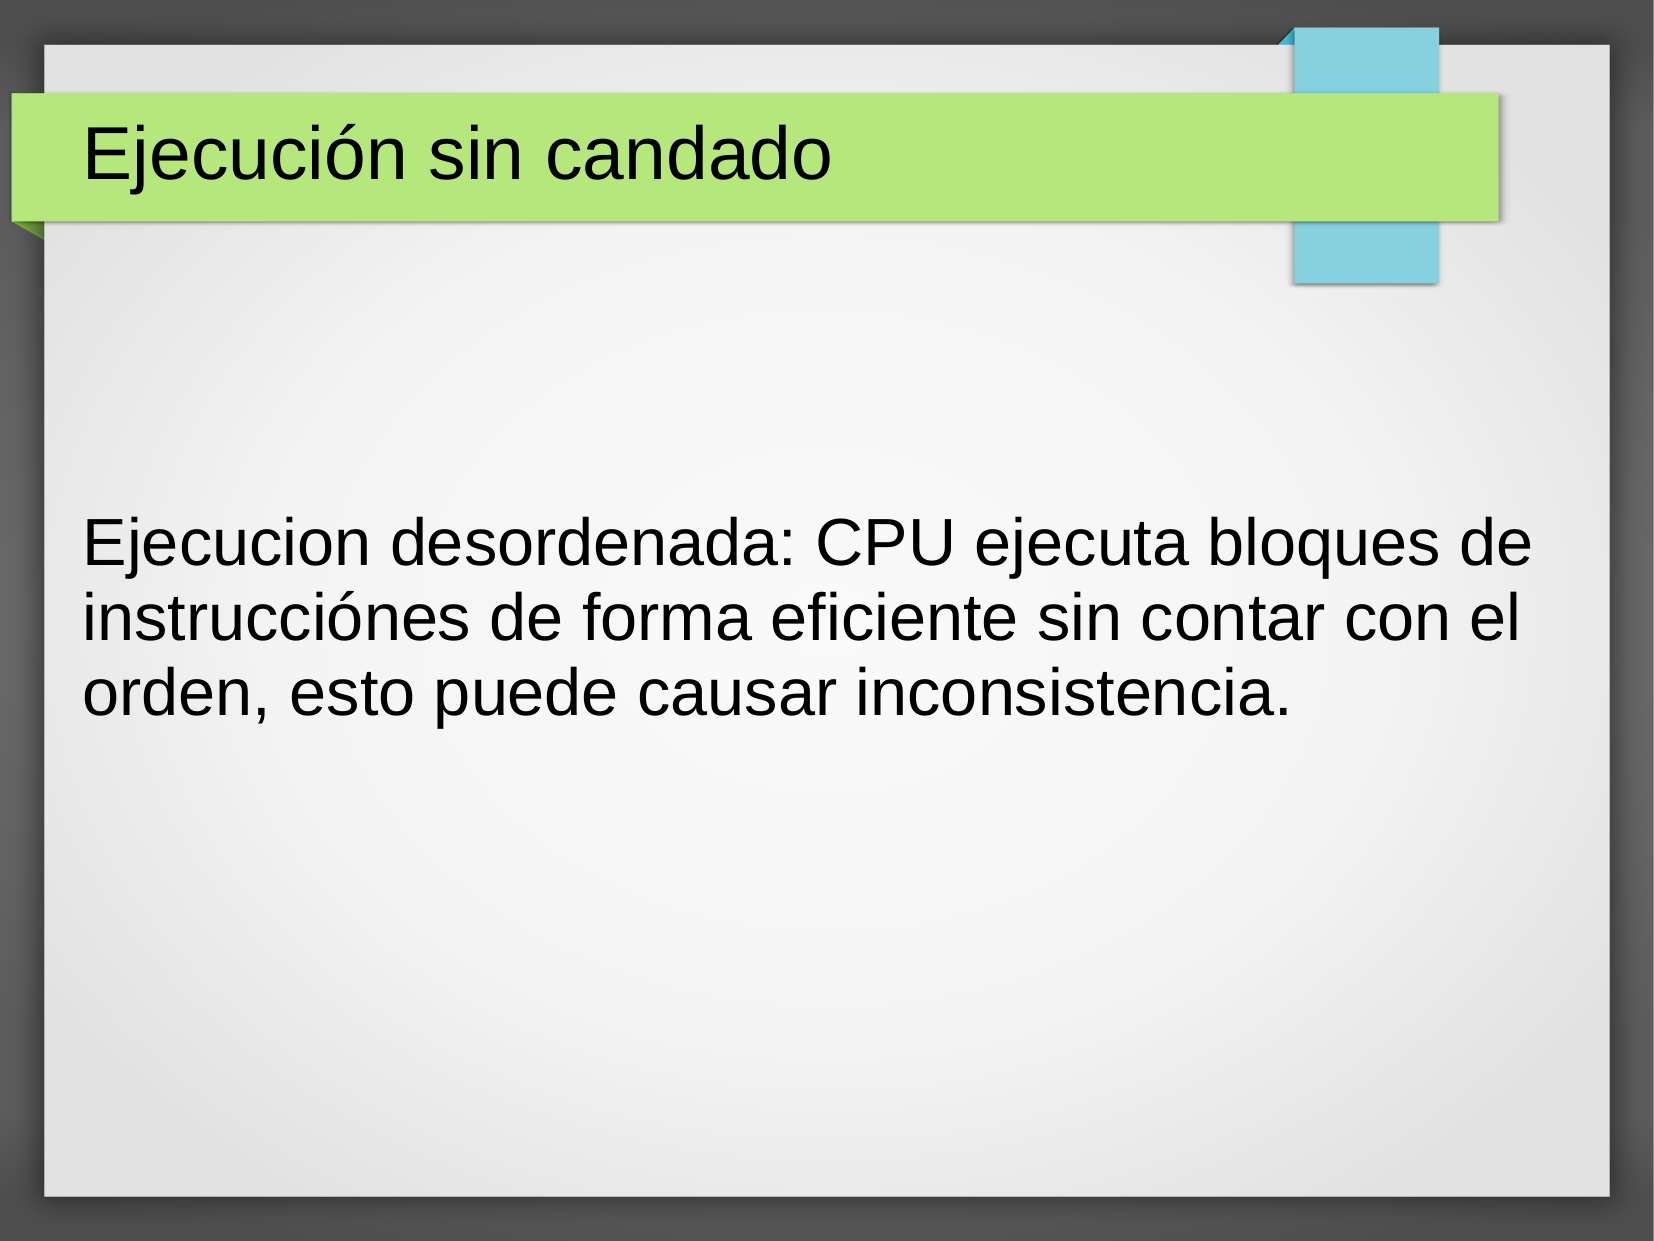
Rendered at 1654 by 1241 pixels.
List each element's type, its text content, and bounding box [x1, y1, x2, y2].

title Ejecución sin candado [82, 94, 1264, 213]
subtitle Ejecucion desordenada: CPU ejecuta bloques de instrucciónes de forma eficiente sin contar con el orden, esto puede causar inconsistencia. [82, 295, 1571, 1015]
picture [0, 0, 1654, 1241]
